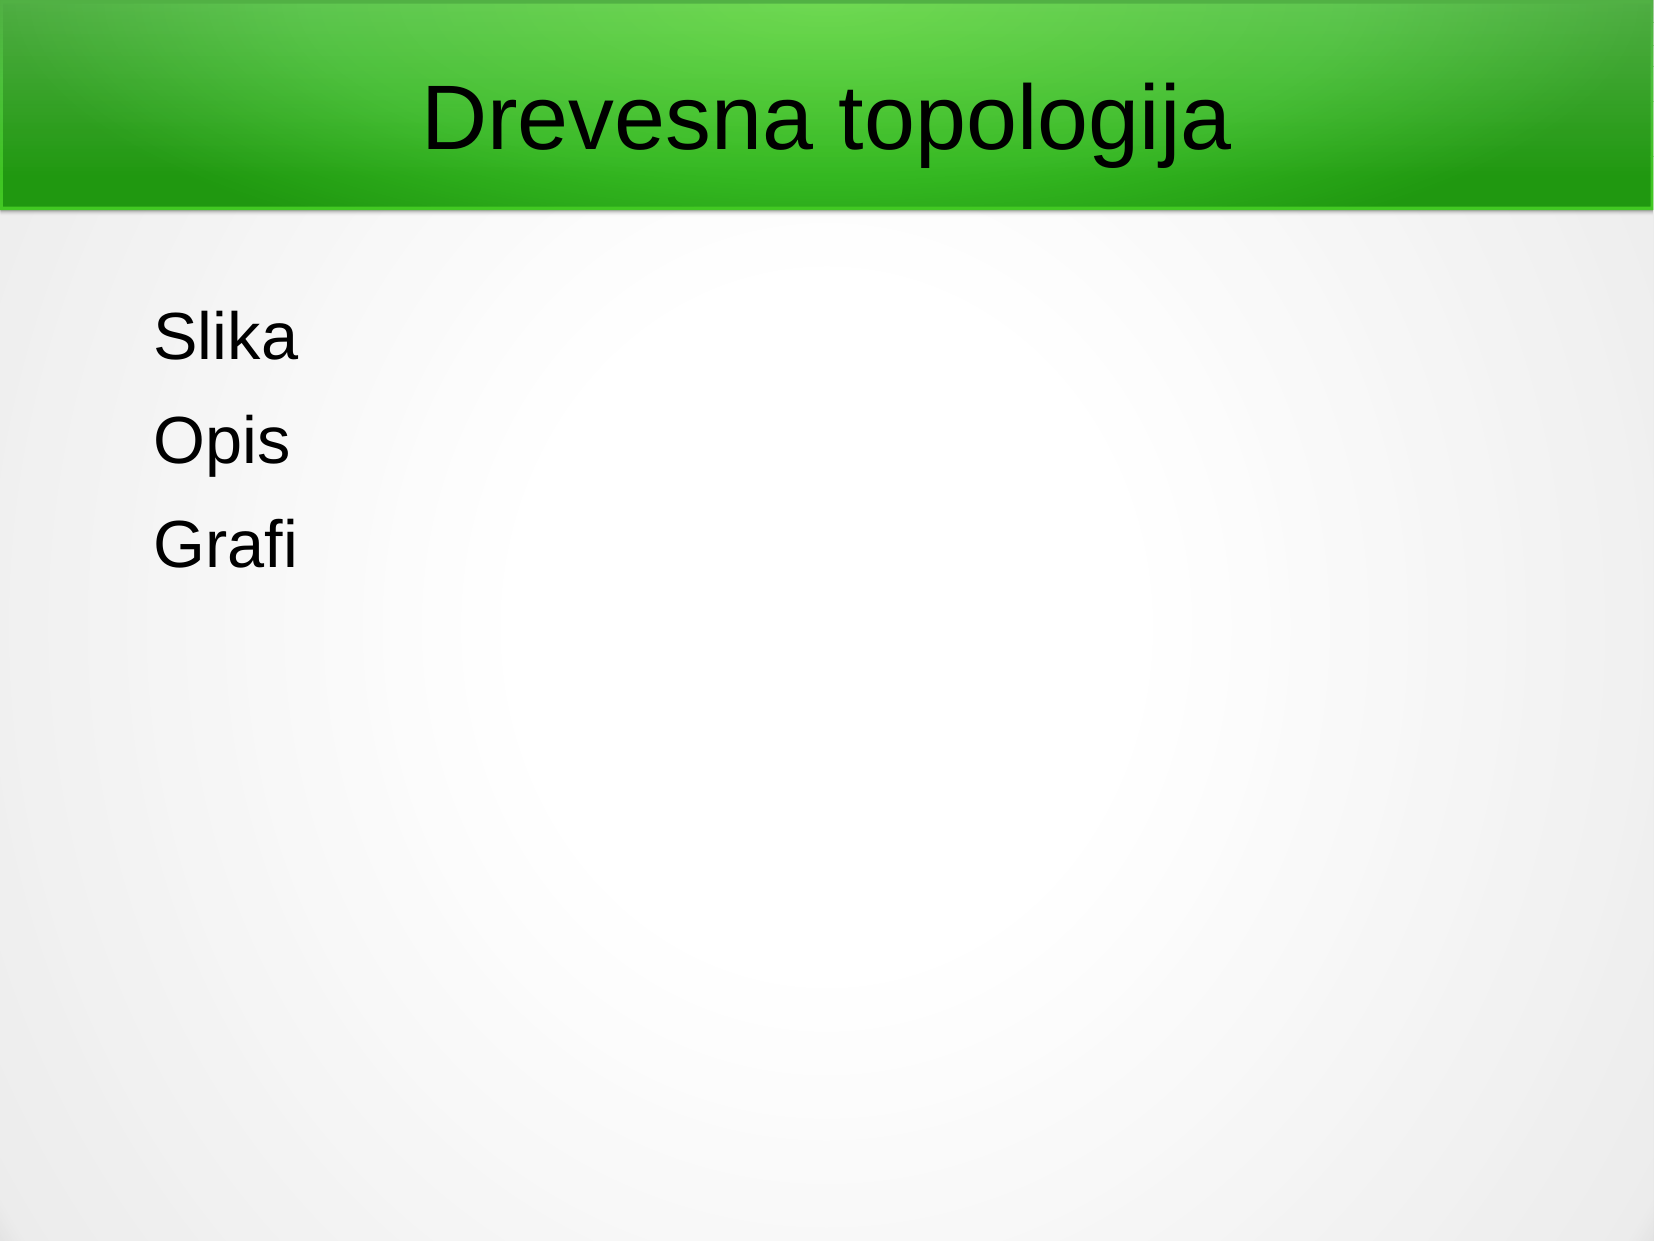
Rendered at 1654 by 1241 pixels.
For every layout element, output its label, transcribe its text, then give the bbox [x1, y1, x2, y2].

list Slika Opis Grafi [82, 299, 1571, 1019]
title Drevesna topologija [82, 47, 1571, 189]
